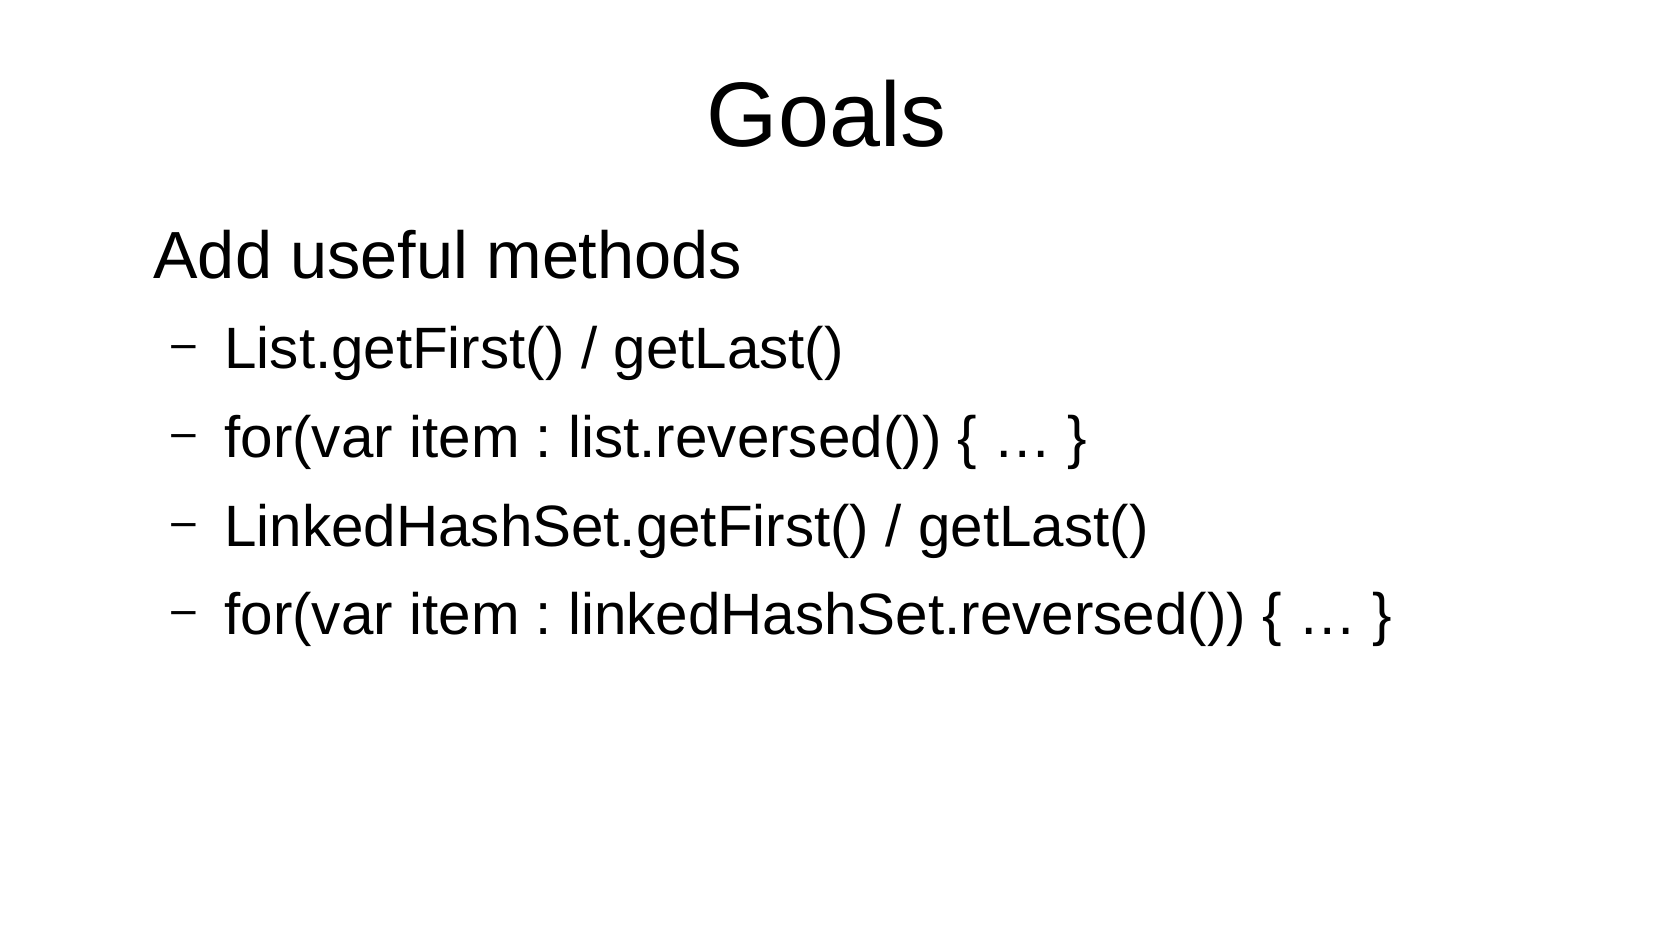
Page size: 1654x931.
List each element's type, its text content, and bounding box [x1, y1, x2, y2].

title Goals [82, 37, 1571, 193]
list Add useful methods List.getFirst() / getLast() for(var item : list.reversed()) { … } LinkedHashSet.getFirst() / getLast() for(var item : linkedHashSet.reversed()) { … } [82, 217, 1571, 758]
